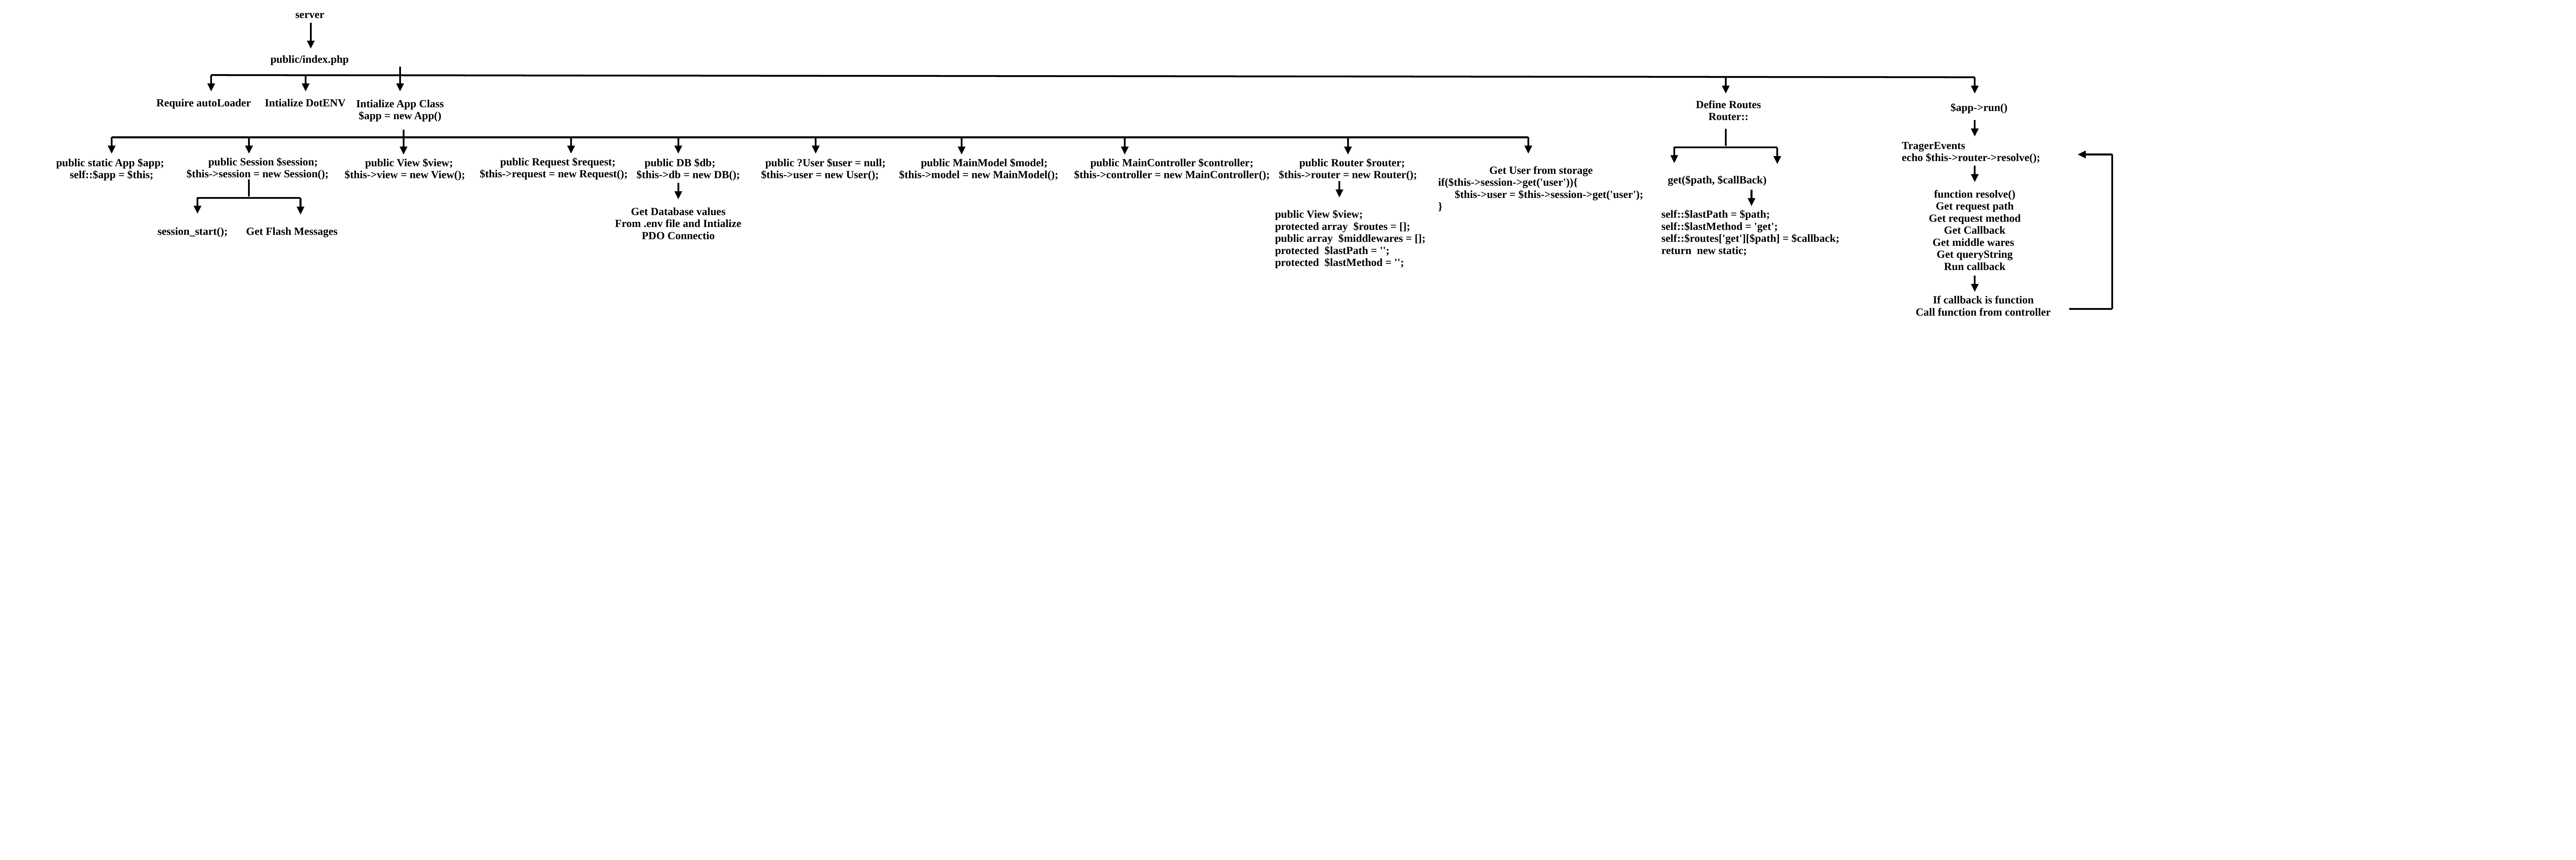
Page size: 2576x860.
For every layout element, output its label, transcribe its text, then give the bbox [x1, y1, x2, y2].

text_box Get Flash Messages [240, 223, 344, 240]
text_box server [280, 6, 340, 23]
text_box get($path, $callBack) [1657, 171, 1778, 189]
text_box session_start(); [144, 223, 239, 243]
text_box public MainModel $model; $this->model = new MainModel(); [893, 154, 1065, 189]
text_box Get Database values From .env file and Intialize PDO Connectio [609, 203, 747, 249]
text_box public/index.php [263, 51, 357, 67]
text_box Intialize DotENV [256, 94, 354, 111]
text_box public View $view; $this->view = new View(); [335, 154, 473, 183]
text_box Intialize App Class $app = new App() [348, 95, 452, 124]
text_box public MainController $controller; $this->controller = new MainController(); [1065, 154, 1279, 189]
text_box public Request $request; $this->request = new Request(); [472, 153, 636, 182]
text_box If callback is function Call function from controller [1889, 292, 2078, 333]
text_box public View $view; protected array $routes = []; public array $middlewares = []; protected $lastPath = ''; protected $lastMethod = ''; [1271, 206, 1434, 275]
text_box public ?User $user = null; $this->user = new User(); [747, 154, 893, 189]
text_box Require autoLoader [151, 94, 256, 111]
text_box function resolve() Get request path Get request method Get Callback Get middle wares Get queryString Run callback [1880, 186, 2069, 275]
text_box Define Routes Router:: [1690, 96, 1767, 125]
text_box $app->run() [1940, 99, 2018, 116]
text_box public DB $db; $this->db = new DB(); [627, 154, 747, 183]
text_box TragerEvents echo $this->router->resolve(); [1897, 137, 2052, 166]
text_box Get User from storage if($this->session->get('user')){ $this->user = $this->session->get('user'); } [1434, 162, 1649, 215]
text_box public Router $router; $this->router = new Router(); [1279, 154, 1425, 189]
text_box public static App $app; self::$app = $this; [51, 154, 172, 183]
text_box public Session $session; $this->session = new Session(); [180, 153, 335, 182]
text_box self::$lastPath = $path; self::$lastMethod = 'get'; self::$routes['get'][$path] = $callback; return new static; [1657, 206, 1846, 259]
